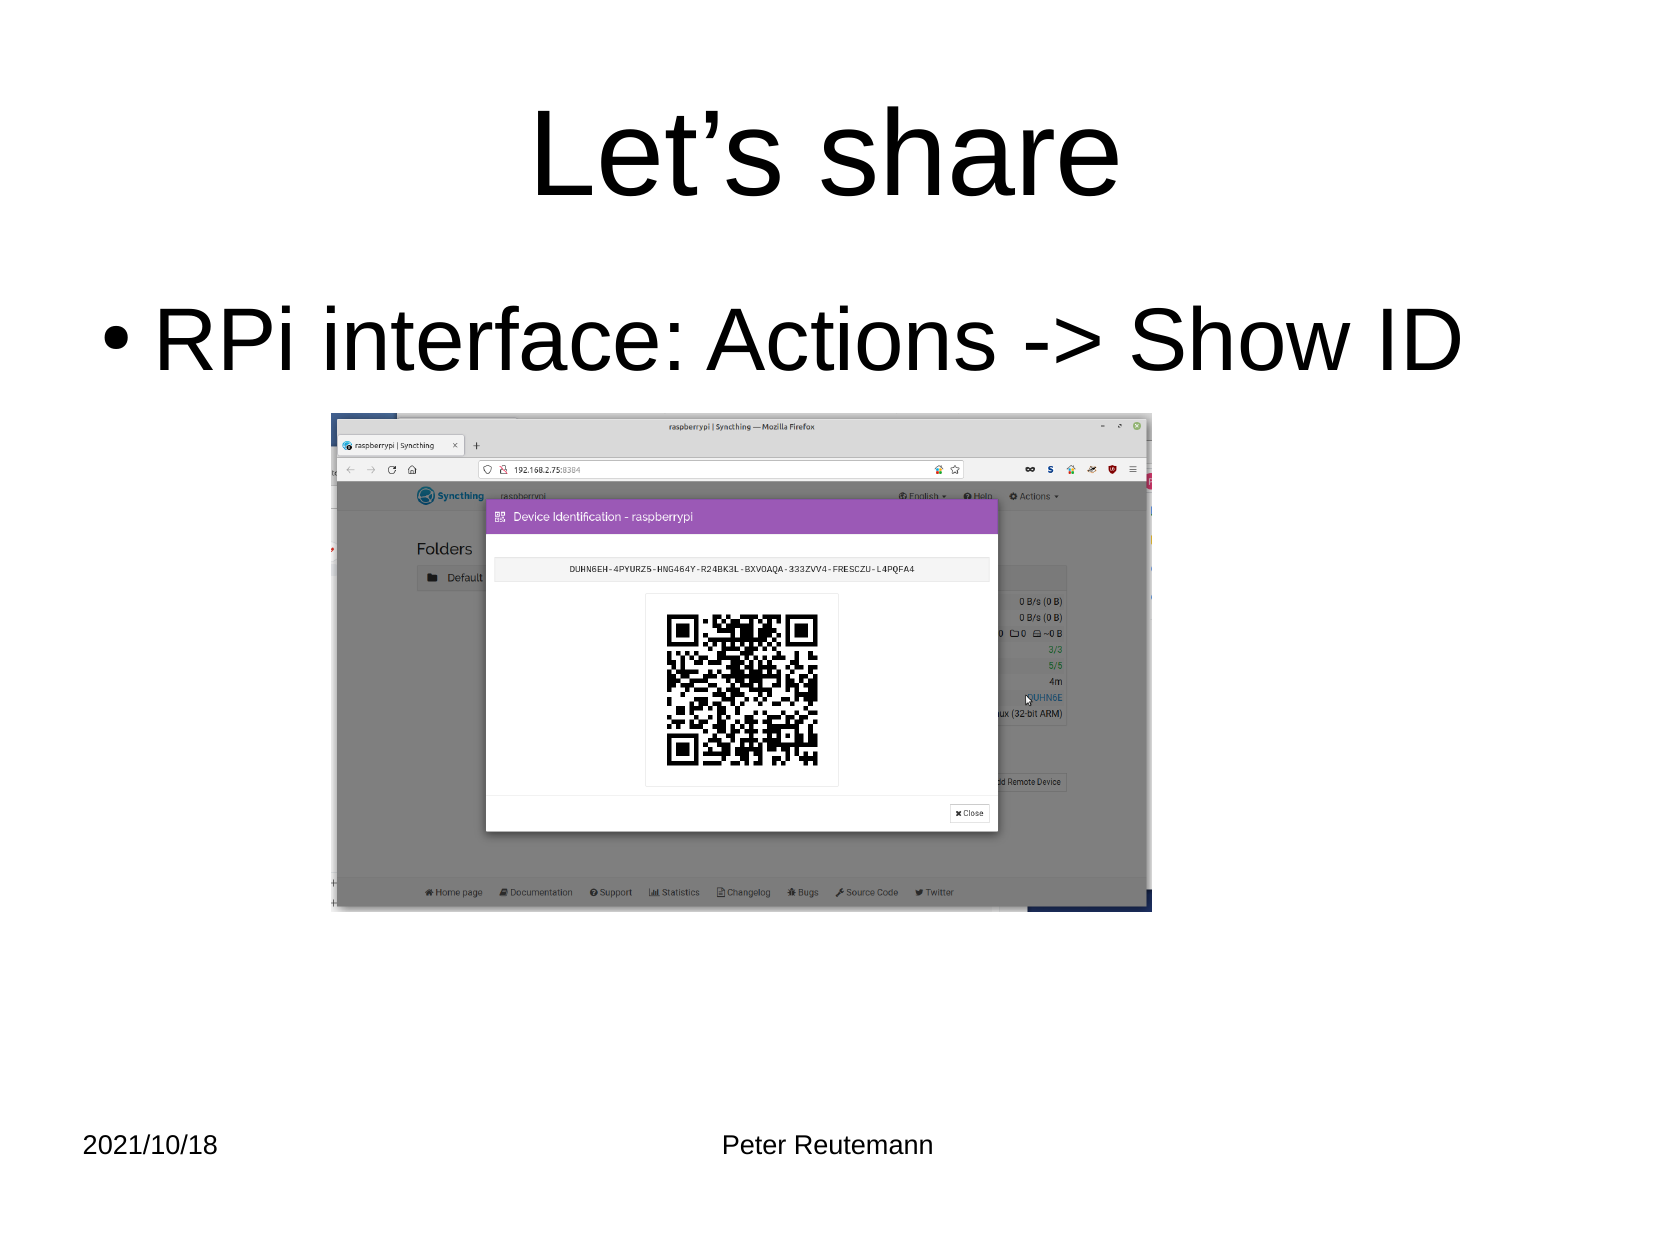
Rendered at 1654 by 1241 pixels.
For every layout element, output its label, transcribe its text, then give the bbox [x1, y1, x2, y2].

title Let’s share [82, 49, 1571, 257]
picture [331, 413, 1152, 912]
list RPi interface: Actions -> Show ID [82, 290, 1571, 1010]
